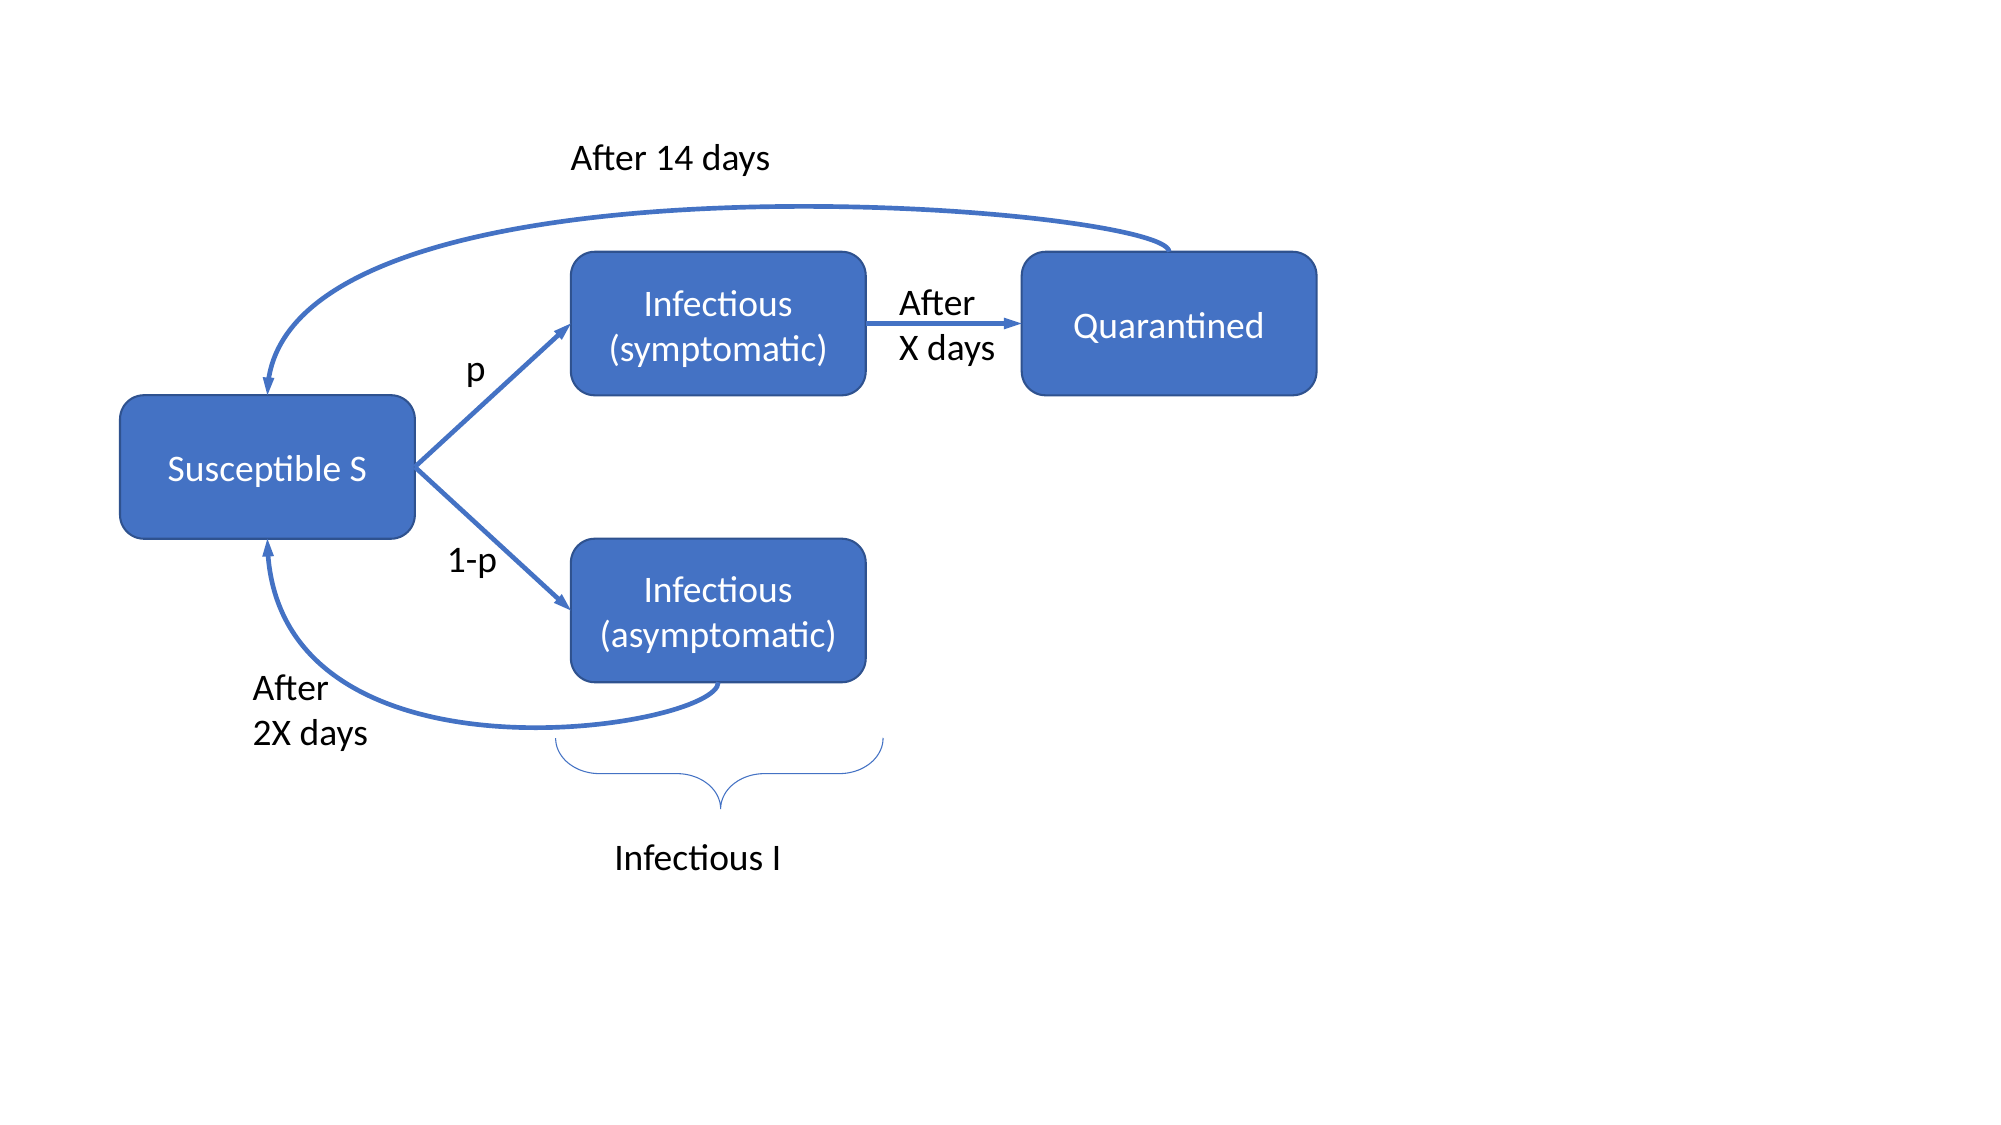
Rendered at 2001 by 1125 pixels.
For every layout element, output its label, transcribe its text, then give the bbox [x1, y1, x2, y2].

text_box After 2X days [237, 655, 478, 762]
text_box After 14 days [555, 125, 796, 186]
text_box p [450, 336, 691, 398]
text_box Quarantined [1022, 251, 1317, 396]
text_box Infectious (symptomatic) [570, 251, 866, 396]
text_box After X days [884, 270, 1125, 377]
text_box Infectious I [599, 825, 840, 887]
text_box Infectious (asymptomatic) [570, 538, 866, 683]
text_box 1-p [431, 527, 672, 589]
text_box Susceptible S [120, 395, 415, 539]
